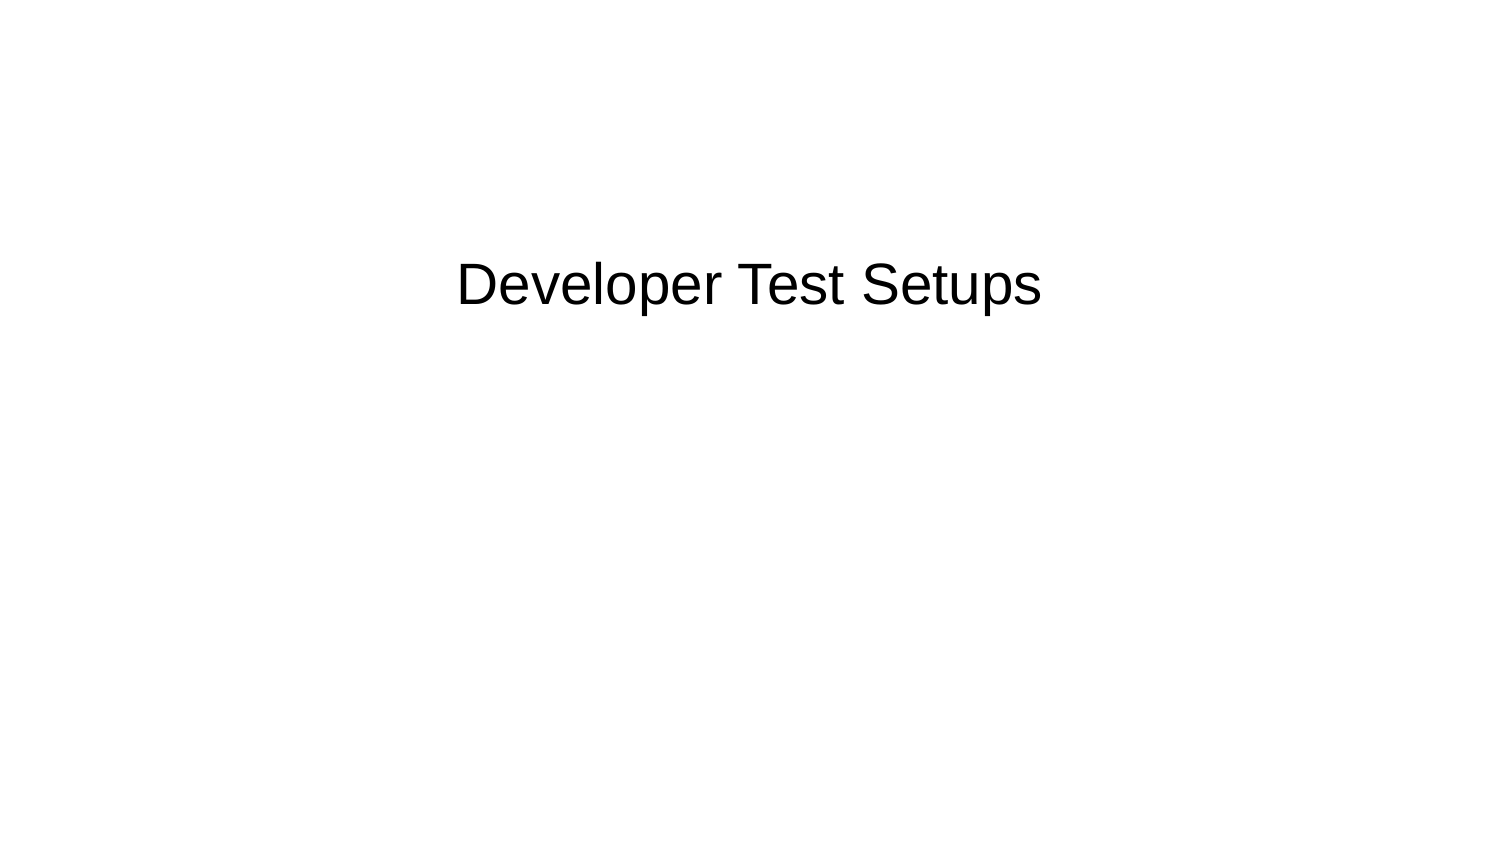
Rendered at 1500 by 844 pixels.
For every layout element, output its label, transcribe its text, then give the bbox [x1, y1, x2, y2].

title Developer Test Setups [75, 230, 1425, 372]
